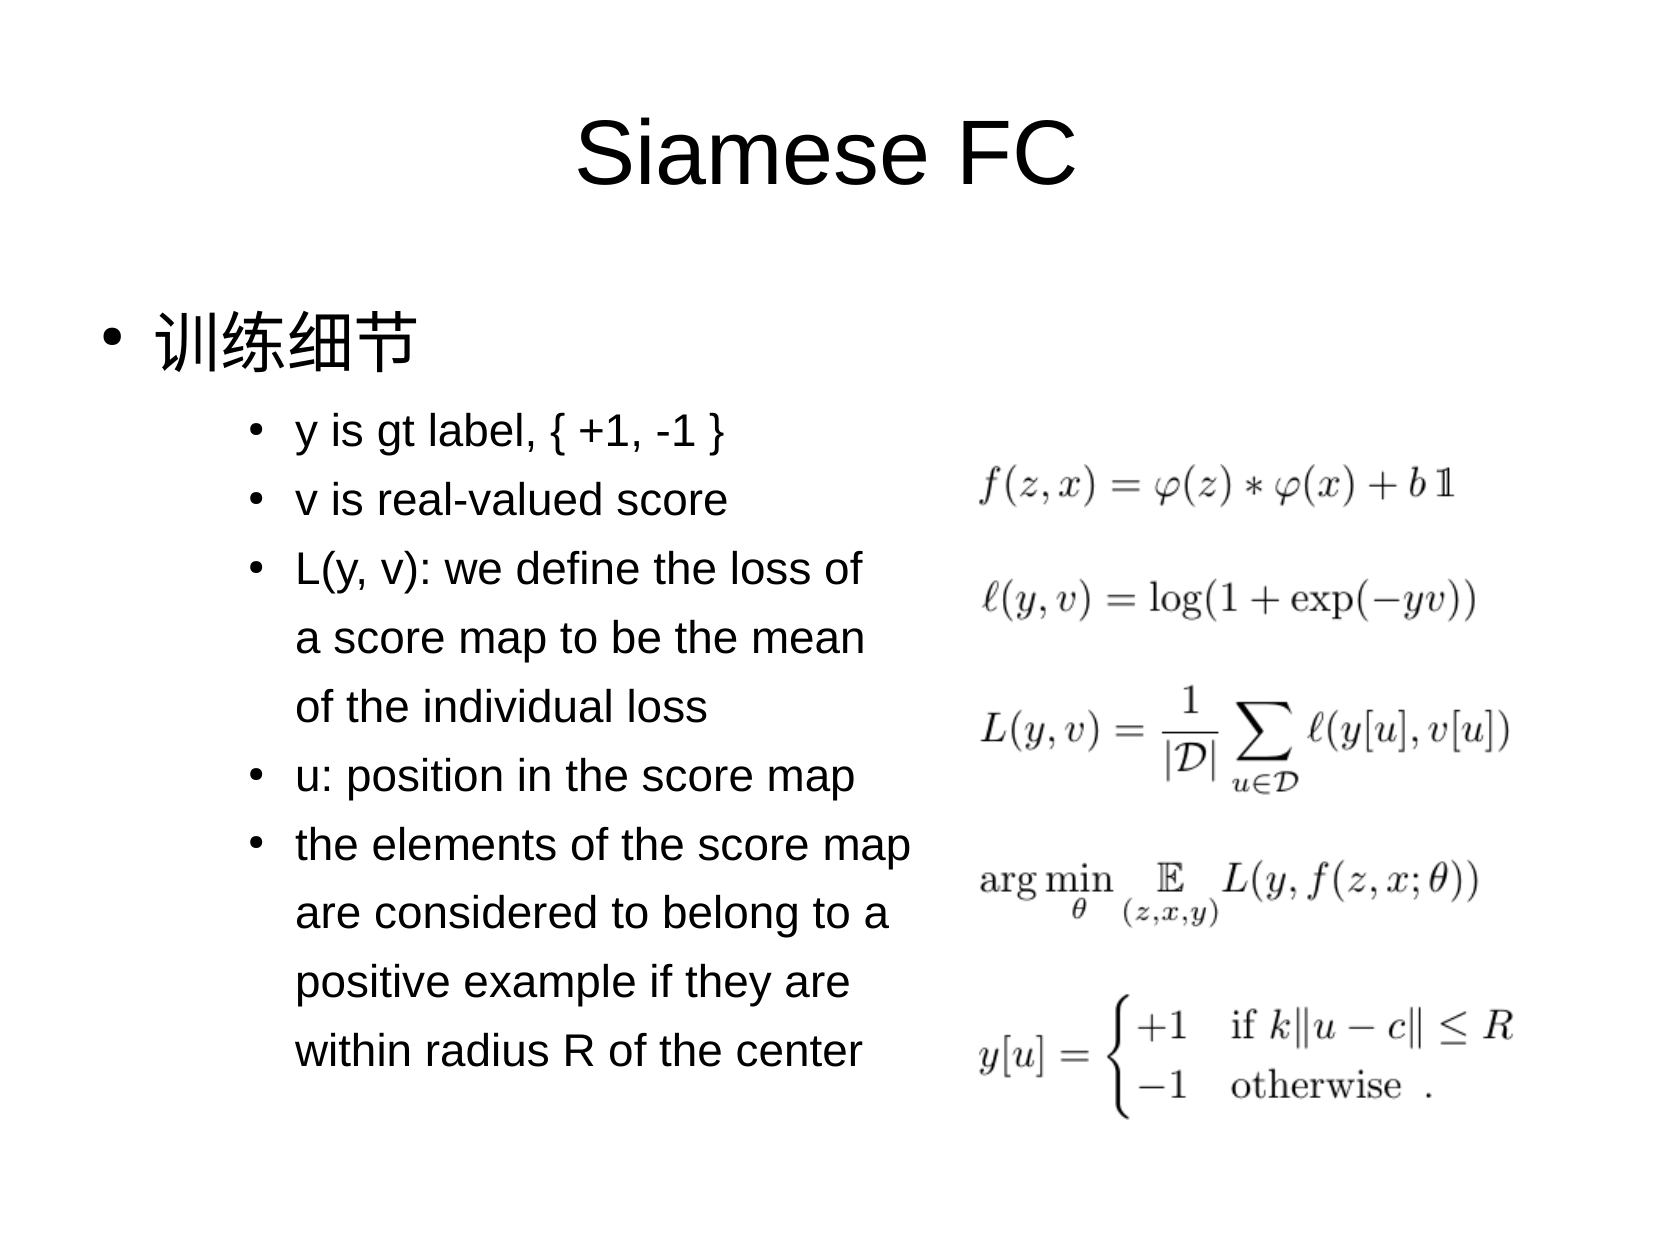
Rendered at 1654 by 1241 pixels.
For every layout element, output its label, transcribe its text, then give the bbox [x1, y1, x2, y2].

title Siamese FC [82, 49, 1571, 257]
picture [956, 455, 1459, 514]
list 训练细节 y is gt label, { +1, -1 } v is real-valued score L(y, v): we define the loss of a score map to be the mean of the individual loss u: position in the score map the elements of the score map are considered to belong to a positive example if they are within radius R of the center [82, 290, 1571, 1146]
picture [968, 838, 1494, 944]
picture [956, 979, 1535, 1134]
picture [965, 674, 1524, 810]
picture [966, 560, 1489, 643]
